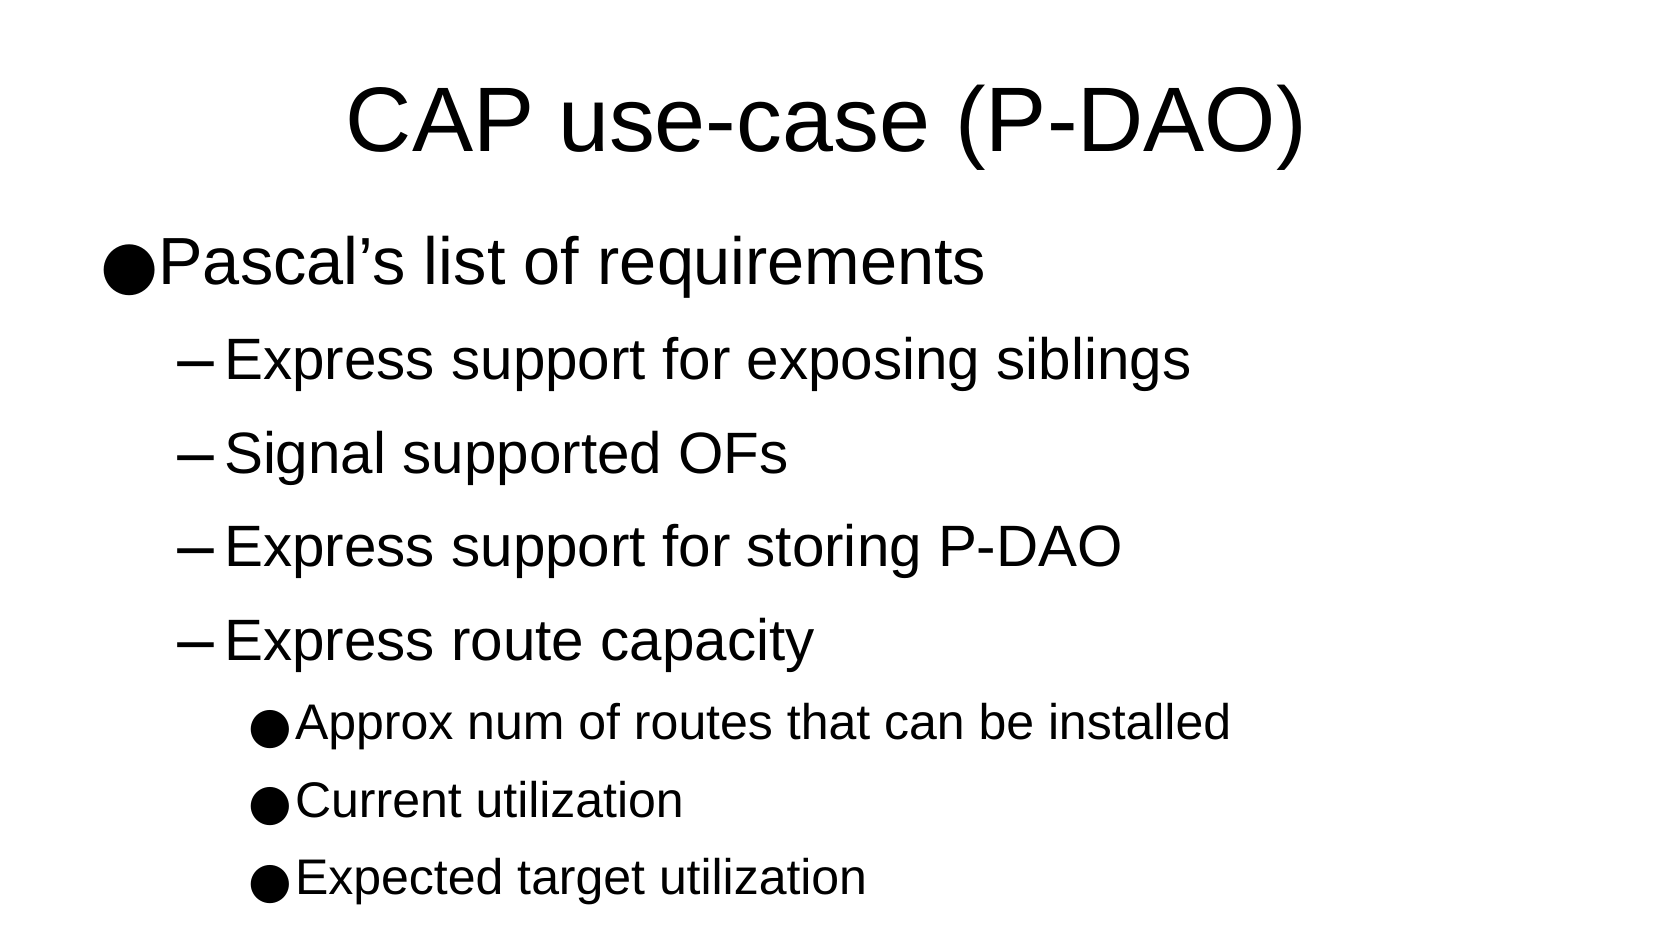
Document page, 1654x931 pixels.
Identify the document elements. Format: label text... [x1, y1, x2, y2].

text_box CAP use-case (P-DAO) [82, 37, 1571, 193]
text_box Pascal’s list of requirements Express support for exposing siblings Signal supported OFs Express support for storing P-DAO Express route capacity Approx num of routes that can be installed Current utilization Expected target utilization Overload bit that means do not use me for now Same for non-storing P-DAO Avg num of hops per route e.g., 5. Plus: Max num of hops in route [82, 217, 1571, 757]
